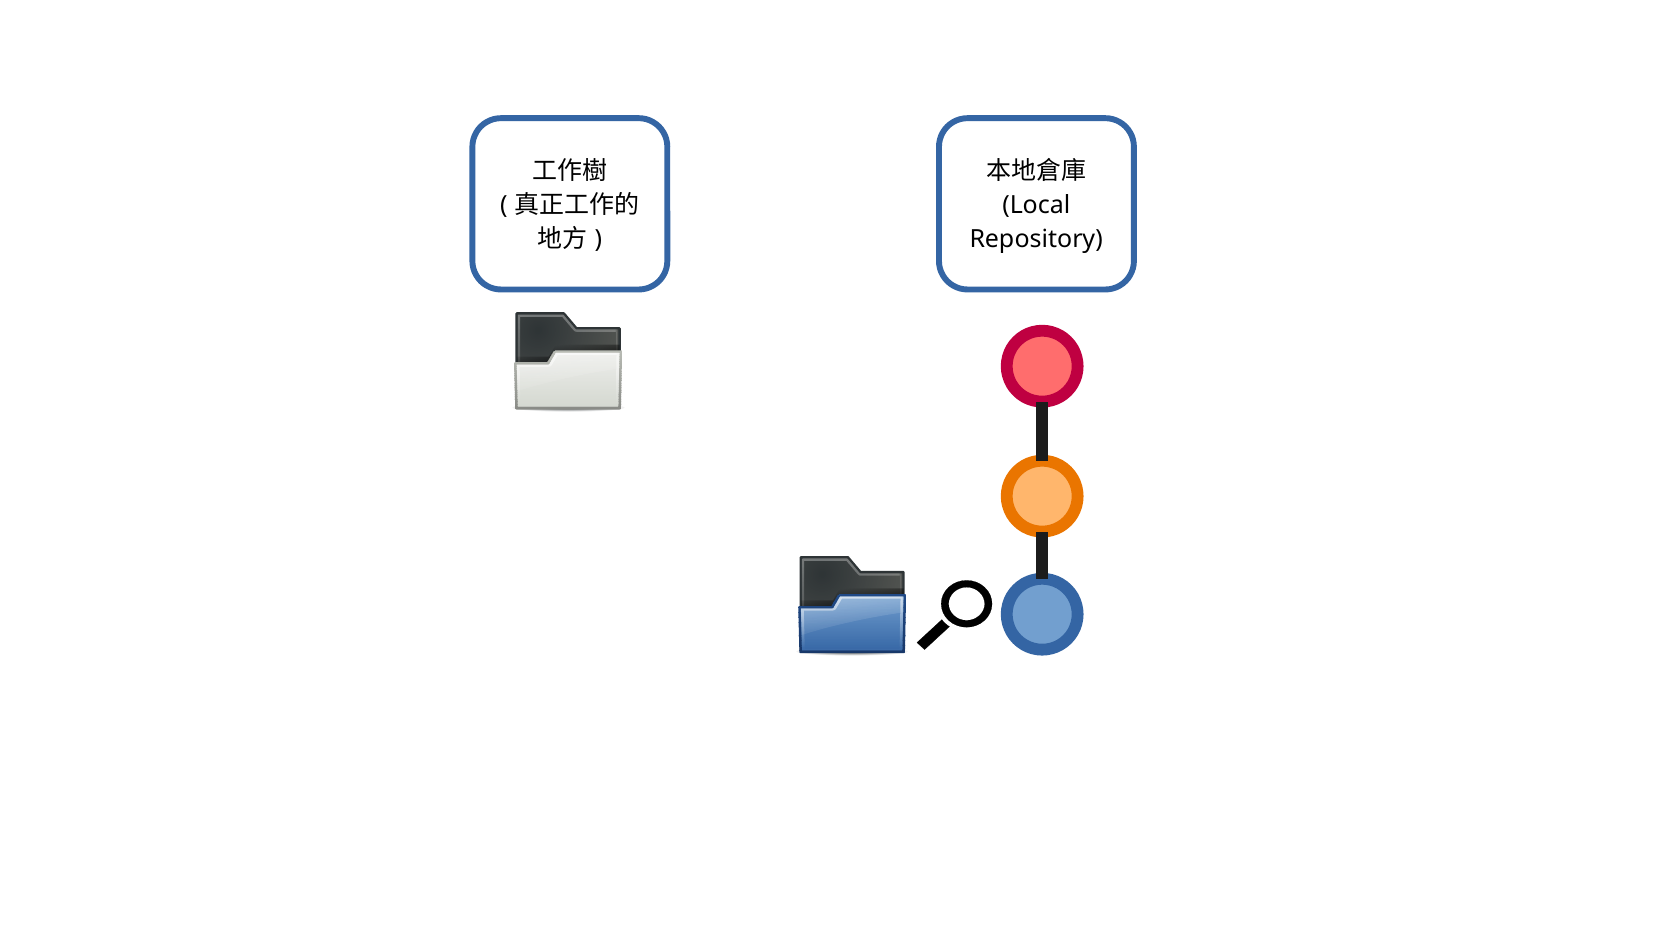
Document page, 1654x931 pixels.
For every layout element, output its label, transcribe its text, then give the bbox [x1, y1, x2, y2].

text_box 工作樹 (真正工作的地方) [472, 118, 668, 290]
text_box [1006, 461, 1078, 532]
text_box [1006, 579, 1078, 650]
text_box [1006, 330, 1078, 402]
picture [794, 546, 910, 662]
text_box 本地倉庫 (Local Repository) [938, 118, 1134, 290]
picture [916, 580, 993, 650]
picture [510, 302, 626, 418]
